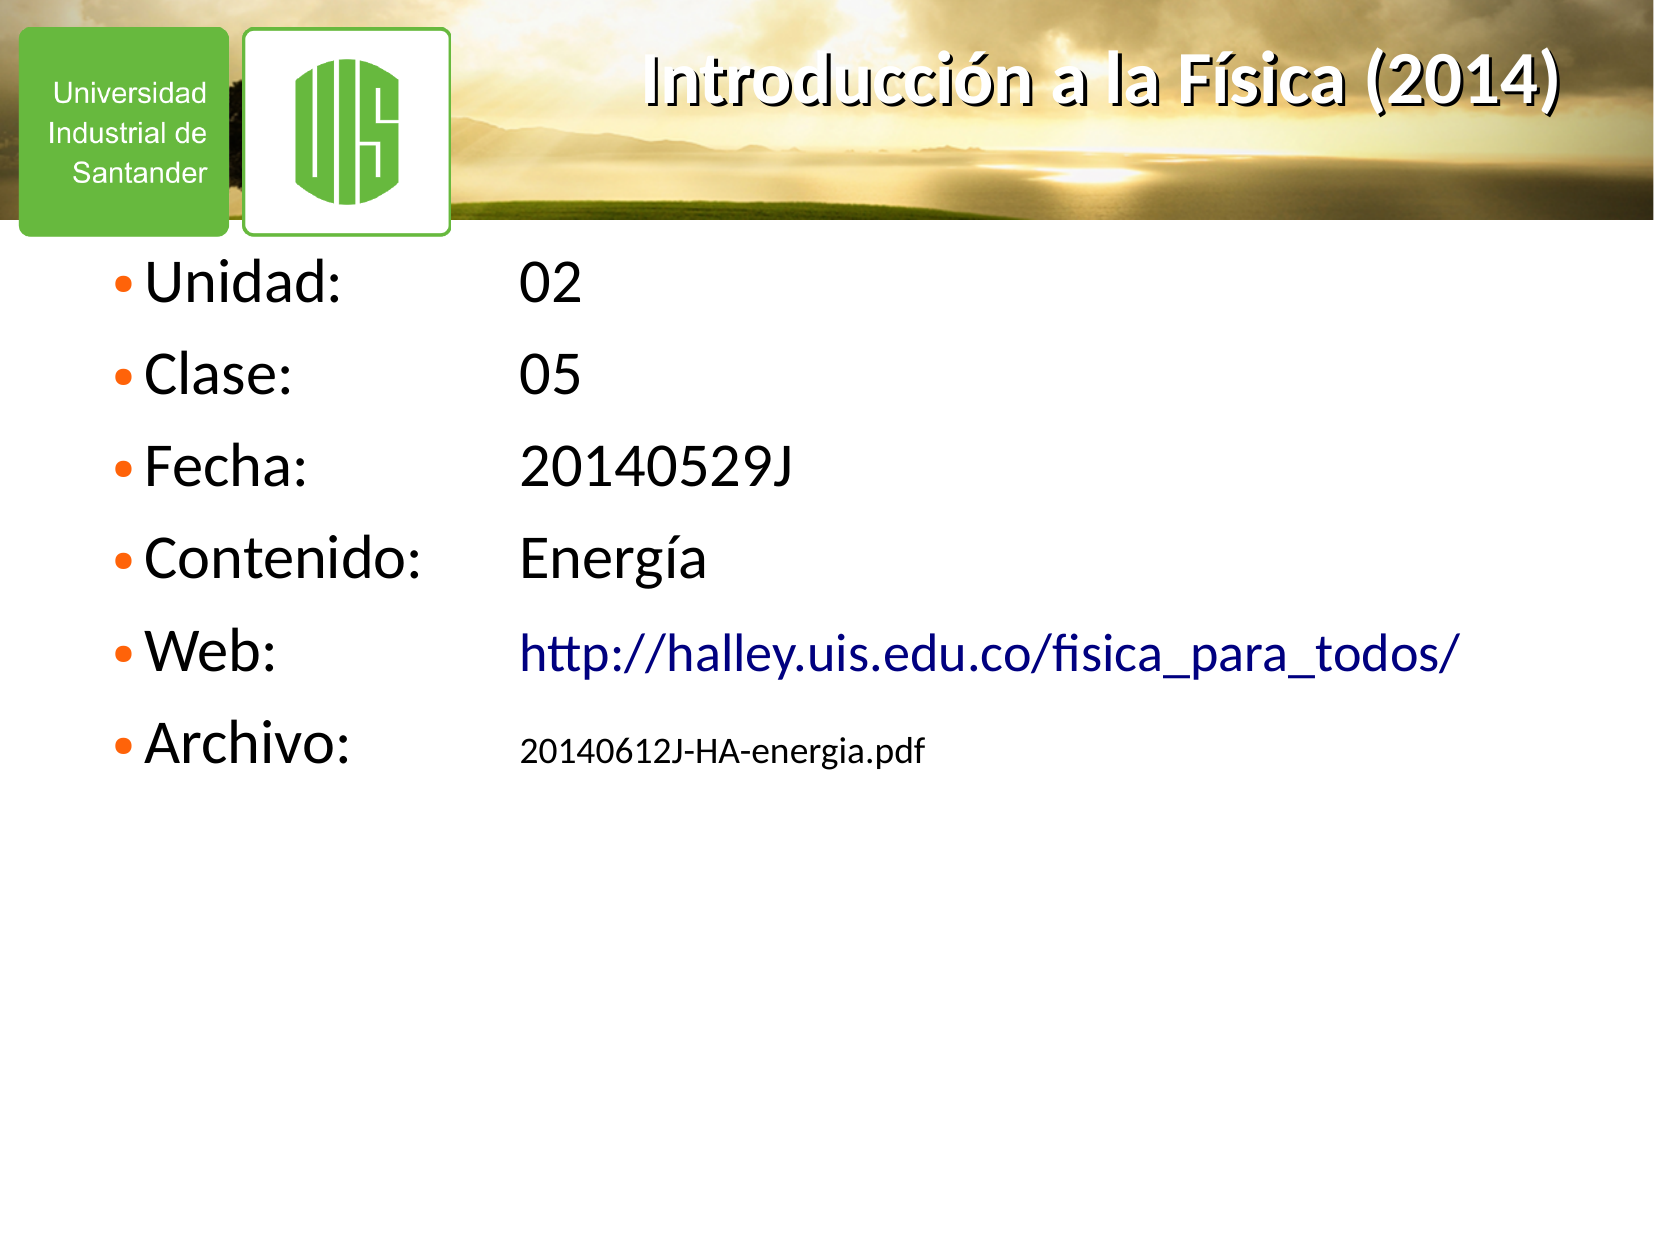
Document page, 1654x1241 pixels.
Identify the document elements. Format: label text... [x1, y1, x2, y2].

title Introducción a la Física (2014) [75, 19, 1564, 151]
list Unidad: 02 Clase: 05 Fecha: 20140529J Contenido: Energía Web: http://halley.uis.edu.co/fisica_para_todos/ Archivo: 20140612J-HA-energia.pdf [82, 255, 1571, 1126]
picture [0, 0, 1654, 237]
